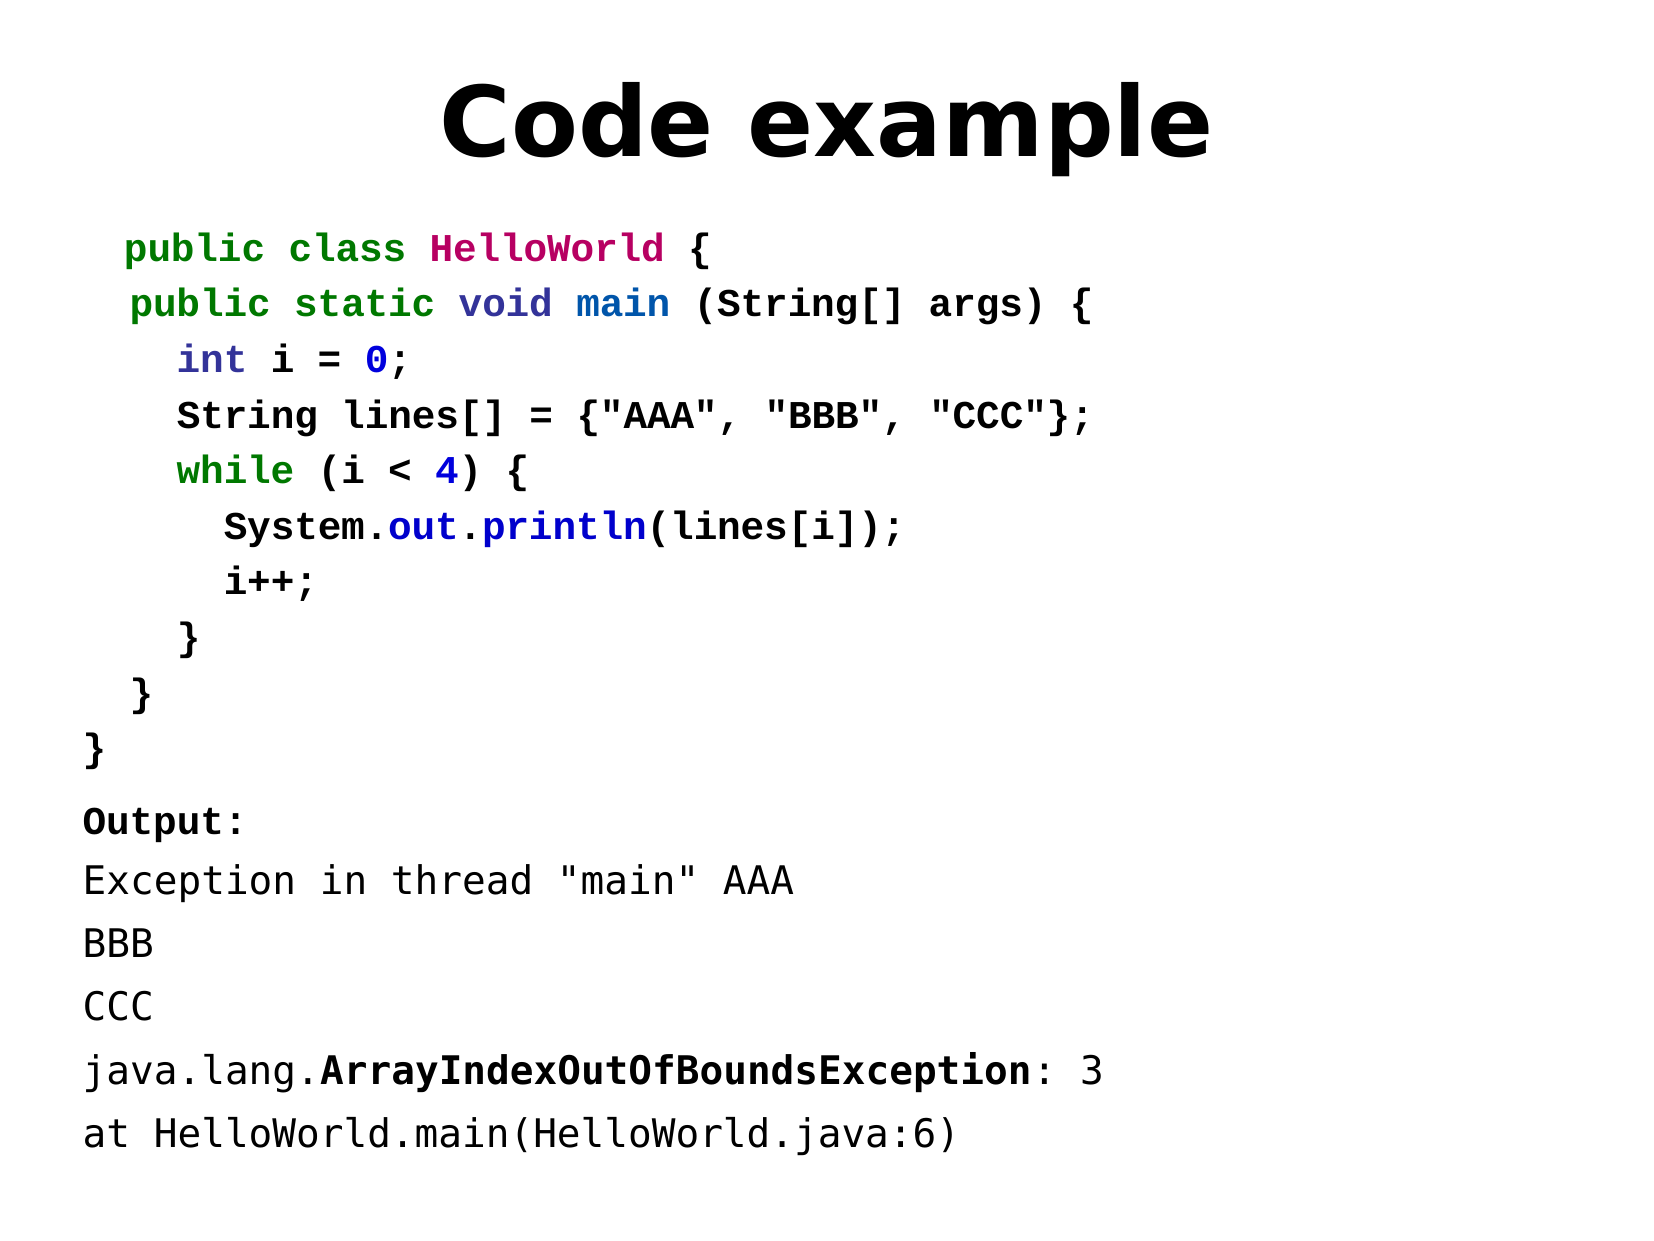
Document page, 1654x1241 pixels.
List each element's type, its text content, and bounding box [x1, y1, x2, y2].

title Code example [82, 49, 1571, 196]
list public class HelloWorld { public static void main (String[] args) { int i = 0; String lines[] = {"AAA", "BBB", "CCC"}; while (i < 4) { System.out.println(lines[i]); i++; } } } Output: Exception in thread "main" AAA BBB CCC java.lang.ArrayIndexOutOfBoundsException: 3 at HelloWorld.main(HelloWorld.java:6) [82, 212, 1538, 1158]
